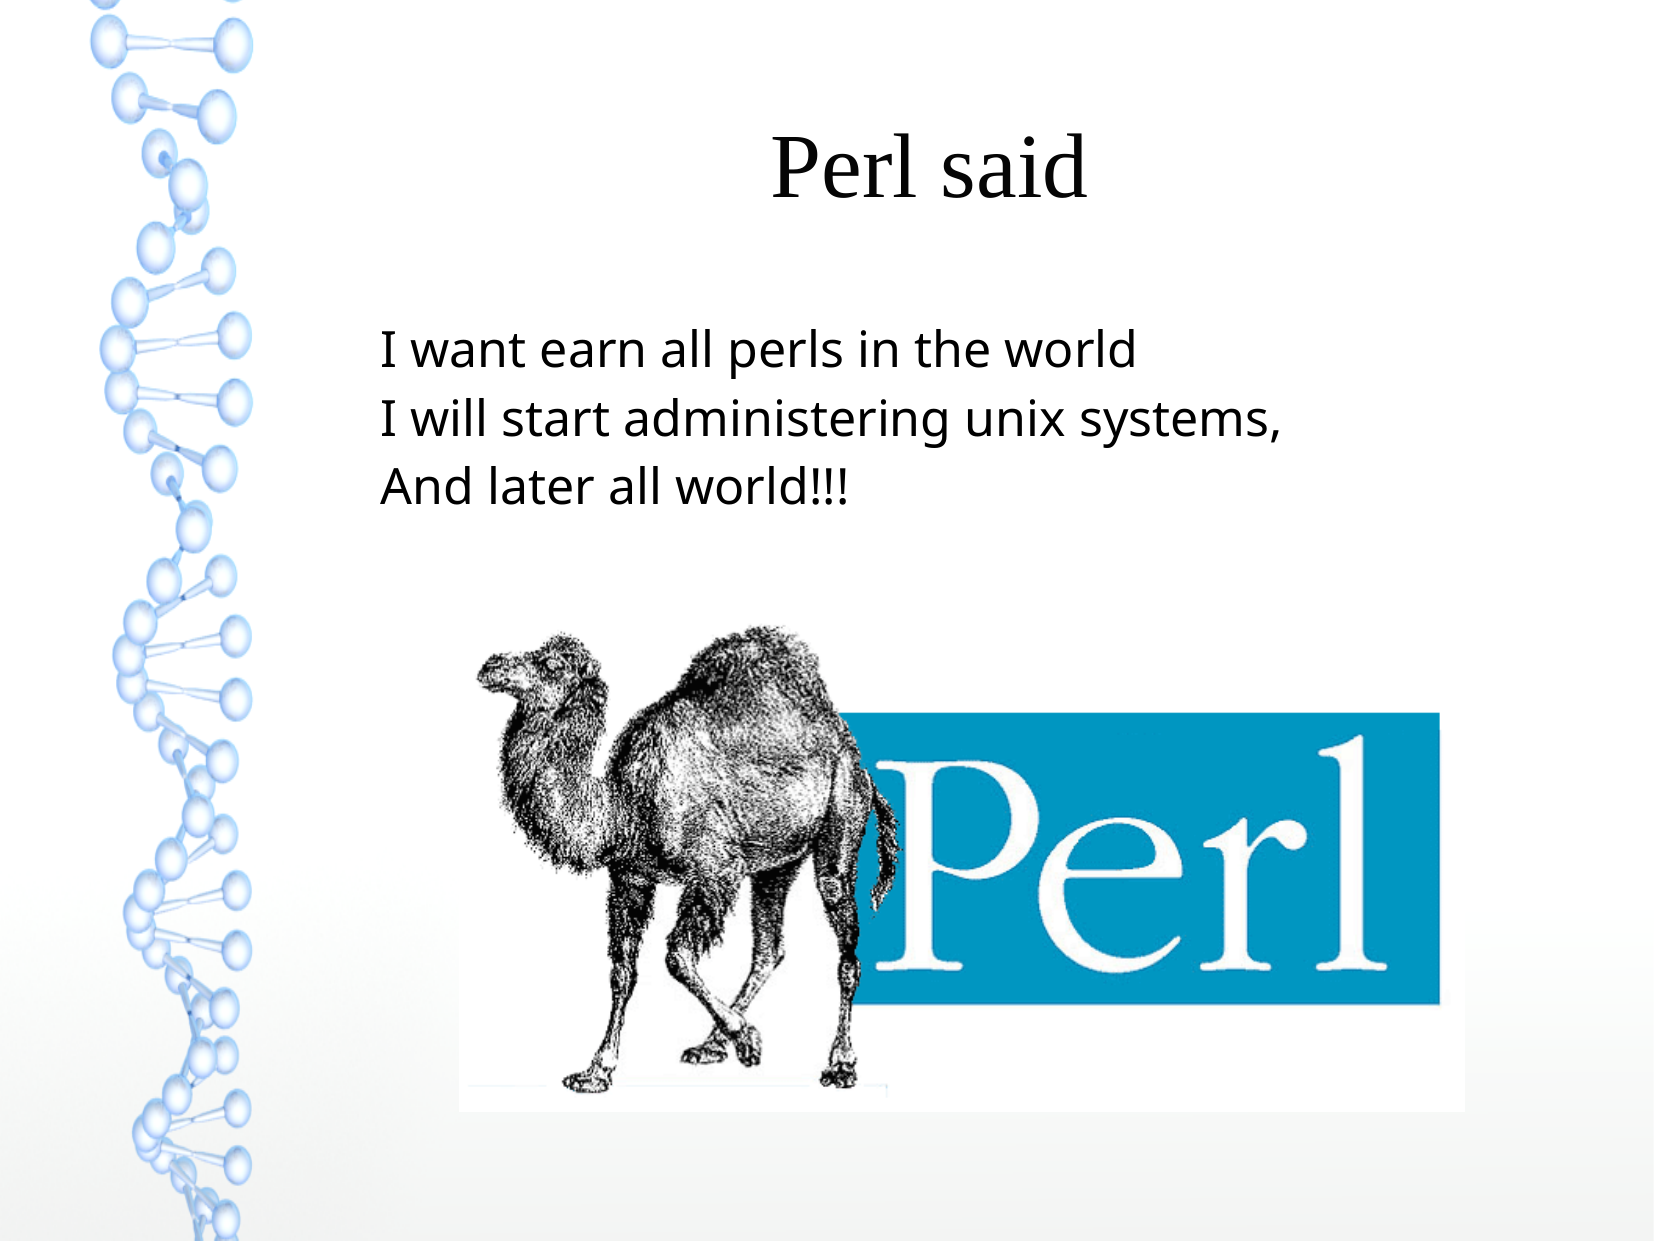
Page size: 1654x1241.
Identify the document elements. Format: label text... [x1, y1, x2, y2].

text_box I want earn all perls in the world I will start administering unix systems, And later all world!!! [366, 307, 1365, 497]
title Perl said [265, 89, 1595, 243]
picture [0, 0, 1654, 1241]
